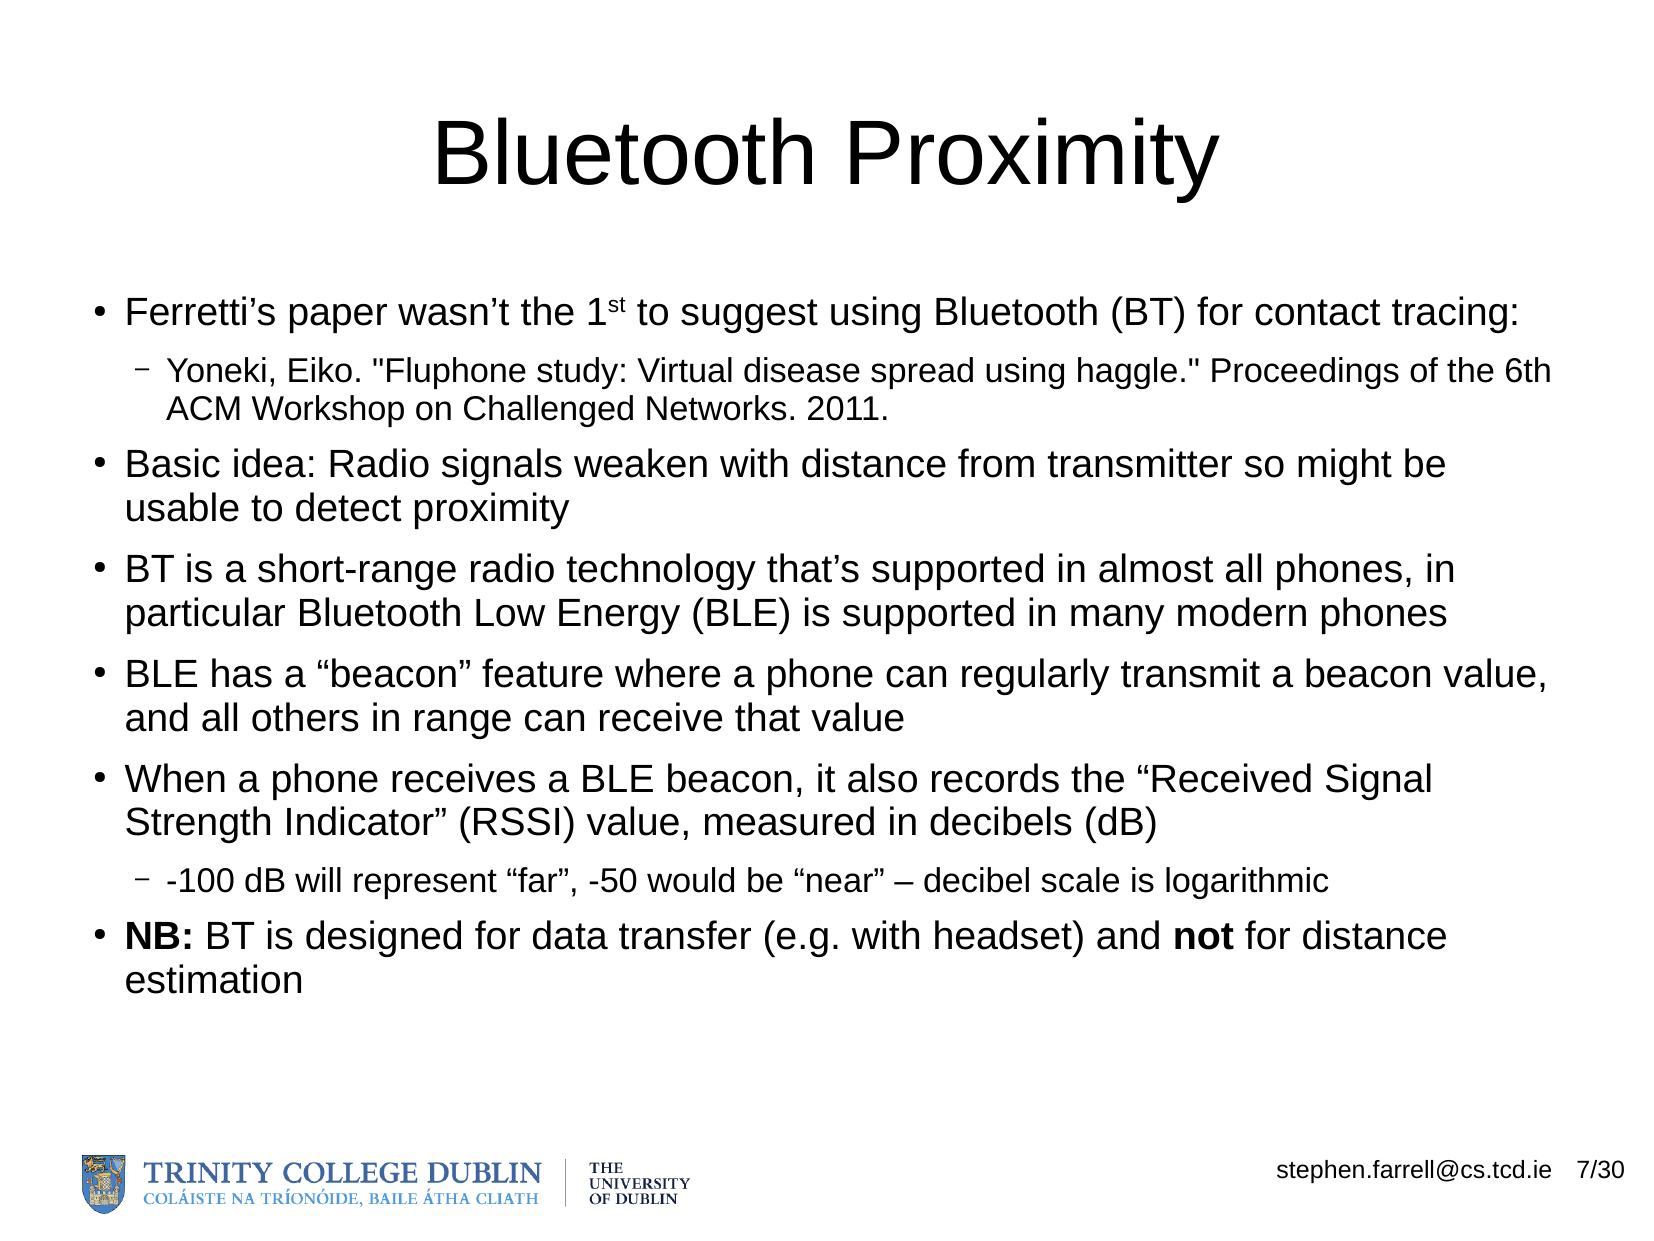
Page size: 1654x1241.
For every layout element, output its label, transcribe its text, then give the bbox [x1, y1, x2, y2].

picture [82, 1155, 694, 1214]
title Bluetooth Proximity [82, 49, 1571, 257]
list Ferretti’s paper wasn’t the 1st to suggest using Bluetooth (BT) for contact tracing: Yoneki, Eiko. "Fluphone study: Virtual disease spread using haggle." Proceedings of the 6th ACM Workshop on Challenged Networks. 2011. Basic idea: Radio signals weaken with distance from transmitter so might be usable to detect proximity BT is a short-range radio technology that’s supported in almost all phones, in particular Bluetooth Low Energy (BLE) is supported in many modern phones BLE has a “beacon” feature where a phone can regularly transmit a beacon value, and all others in range can receive that value When a phone receives a BLE beacon, it also records the “Received Signal Strength Indicator” (RSSI) value, measured in decibels (dB) -100 dB will represent “far”, -50 would be “near” – decibel scale is logarithmic NB: BT is designed for data transfer (e.g. with headset) and not for distance estimation [82, 290, 1571, 1010]
